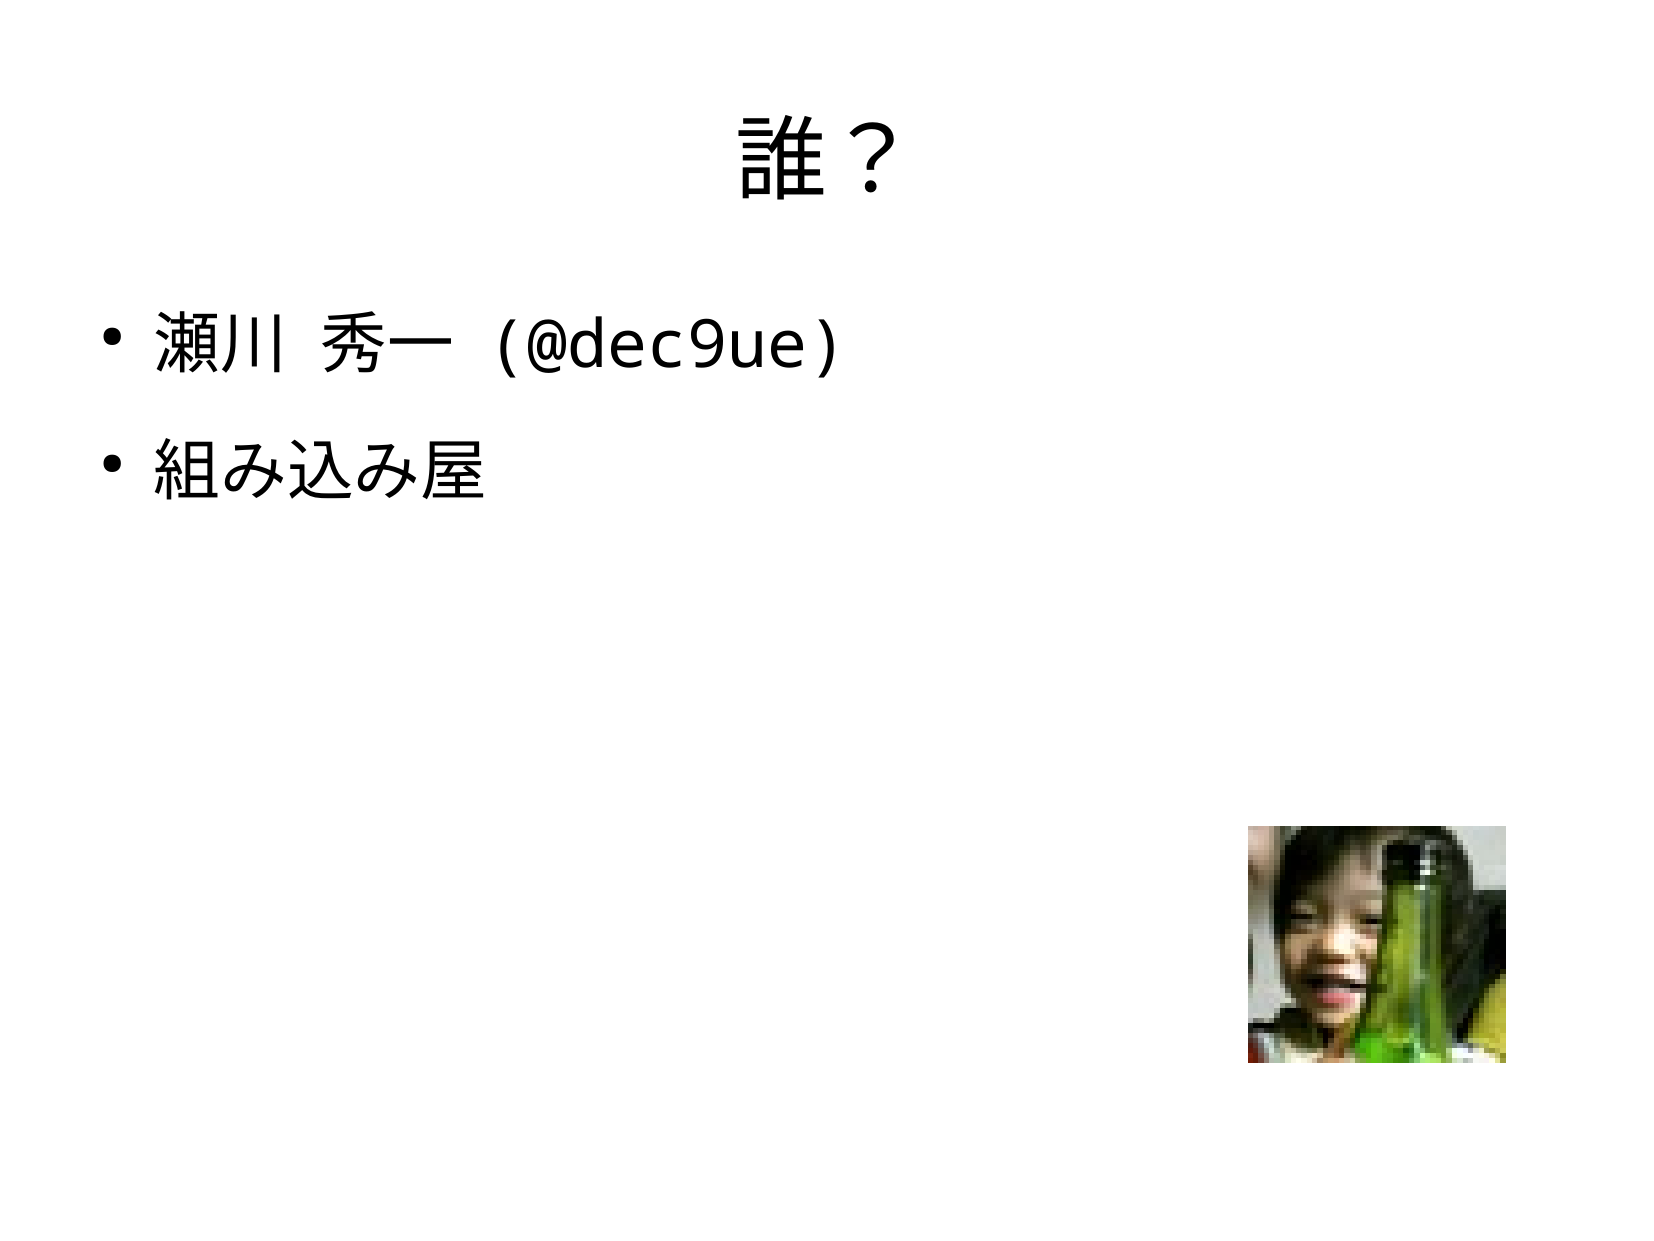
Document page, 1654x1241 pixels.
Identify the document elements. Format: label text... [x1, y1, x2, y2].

title 誰？ [82, 49, 1571, 257]
picture [1248, 826, 1506, 1063]
list 瀬川 秀一 (@dec9ue) 組み込み屋 [82, 290, 1571, 1109]
